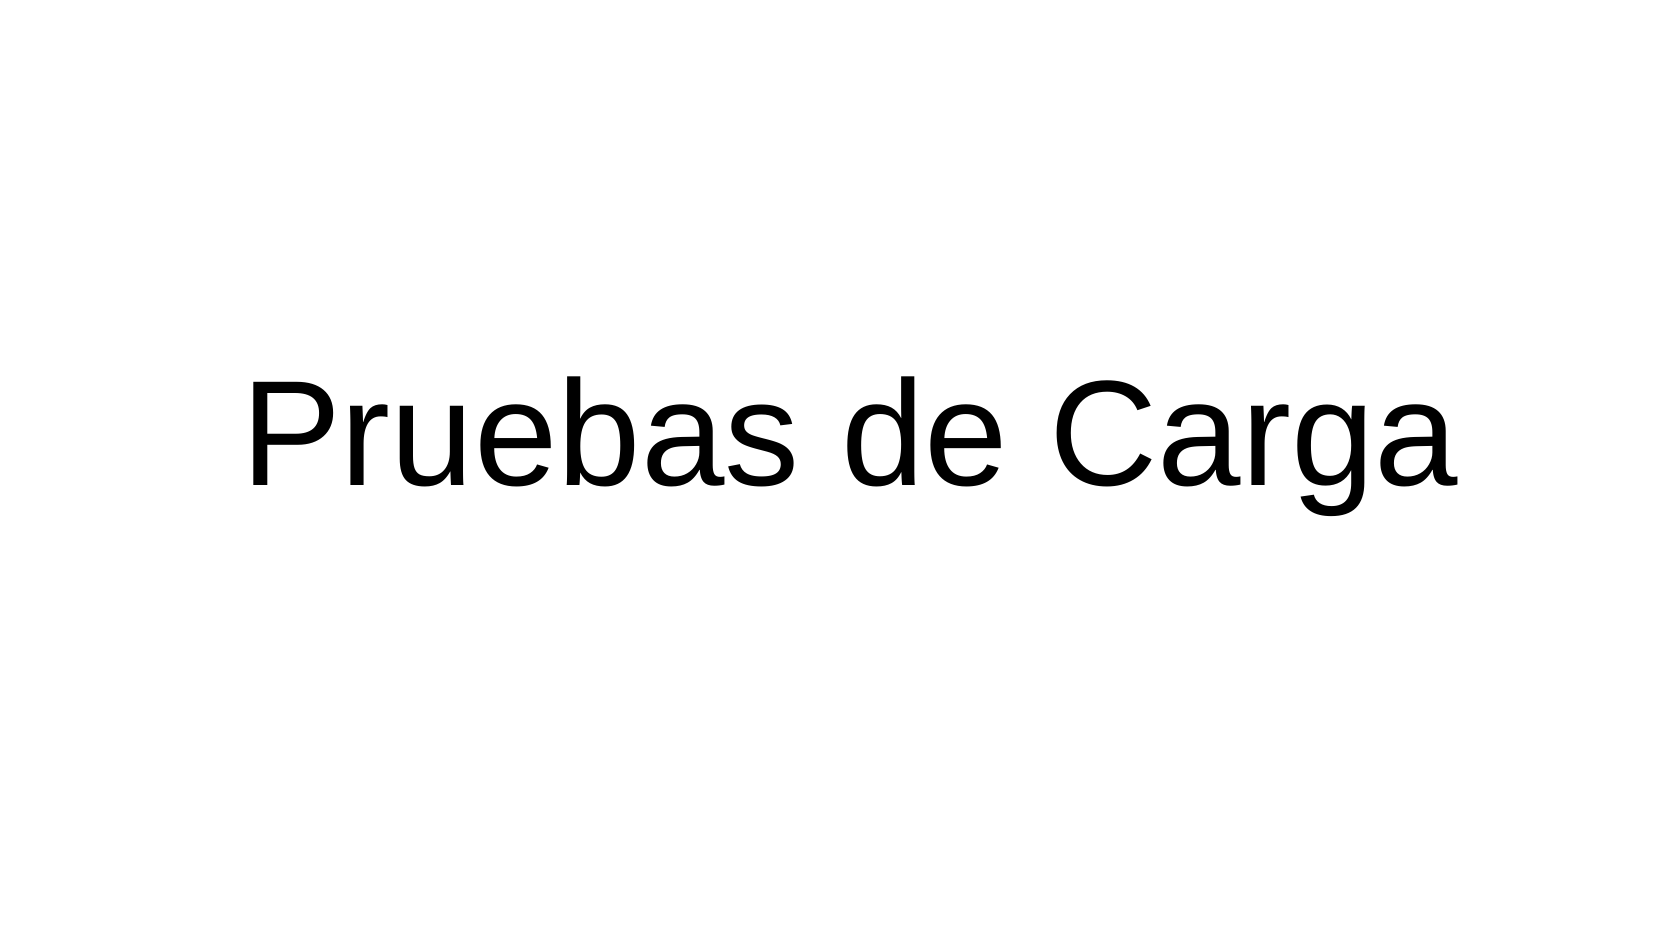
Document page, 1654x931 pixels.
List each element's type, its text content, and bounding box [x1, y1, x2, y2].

title Pruebas de Carga [106, 283, 1595, 585]
